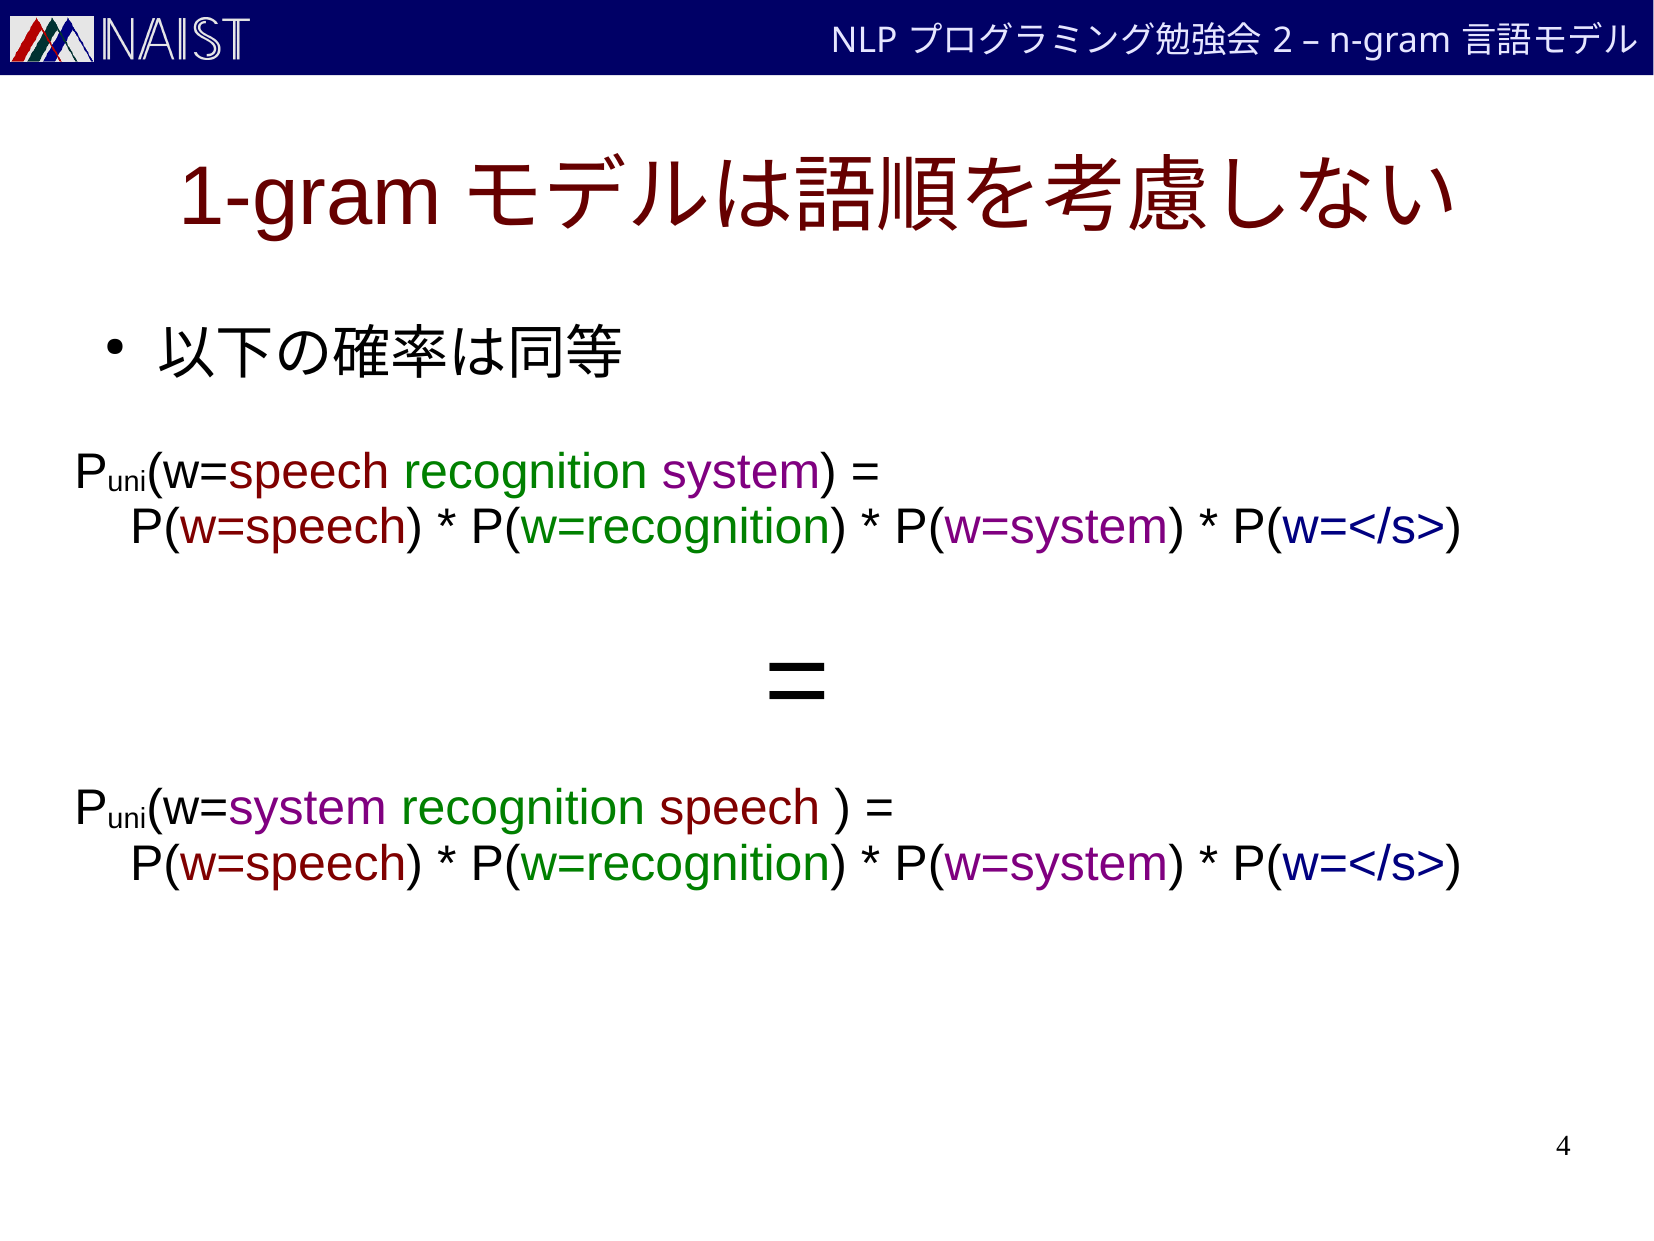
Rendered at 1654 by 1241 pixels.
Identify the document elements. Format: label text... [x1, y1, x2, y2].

text_box Puni(w=speech recognition system) = P(w=speech) * P(w=recognition) * P(w=system) * P(w=</s>) [59, 435, 1492, 579]
picture [102, 17, 251, 60]
text_box = [750, 609, 846, 751]
picture [10, 16, 94, 62]
list 以下の確率は同等 [86, 306, 1576, 938]
title 1-gramモデルは語順を考慮しない [75, 92, 1564, 285]
text_box Puni(w=system recognition speech ) = P(w=speech) * P(w=recognition) * P(w=system) * P(w=</s>) [59, 772, 1492, 916]
